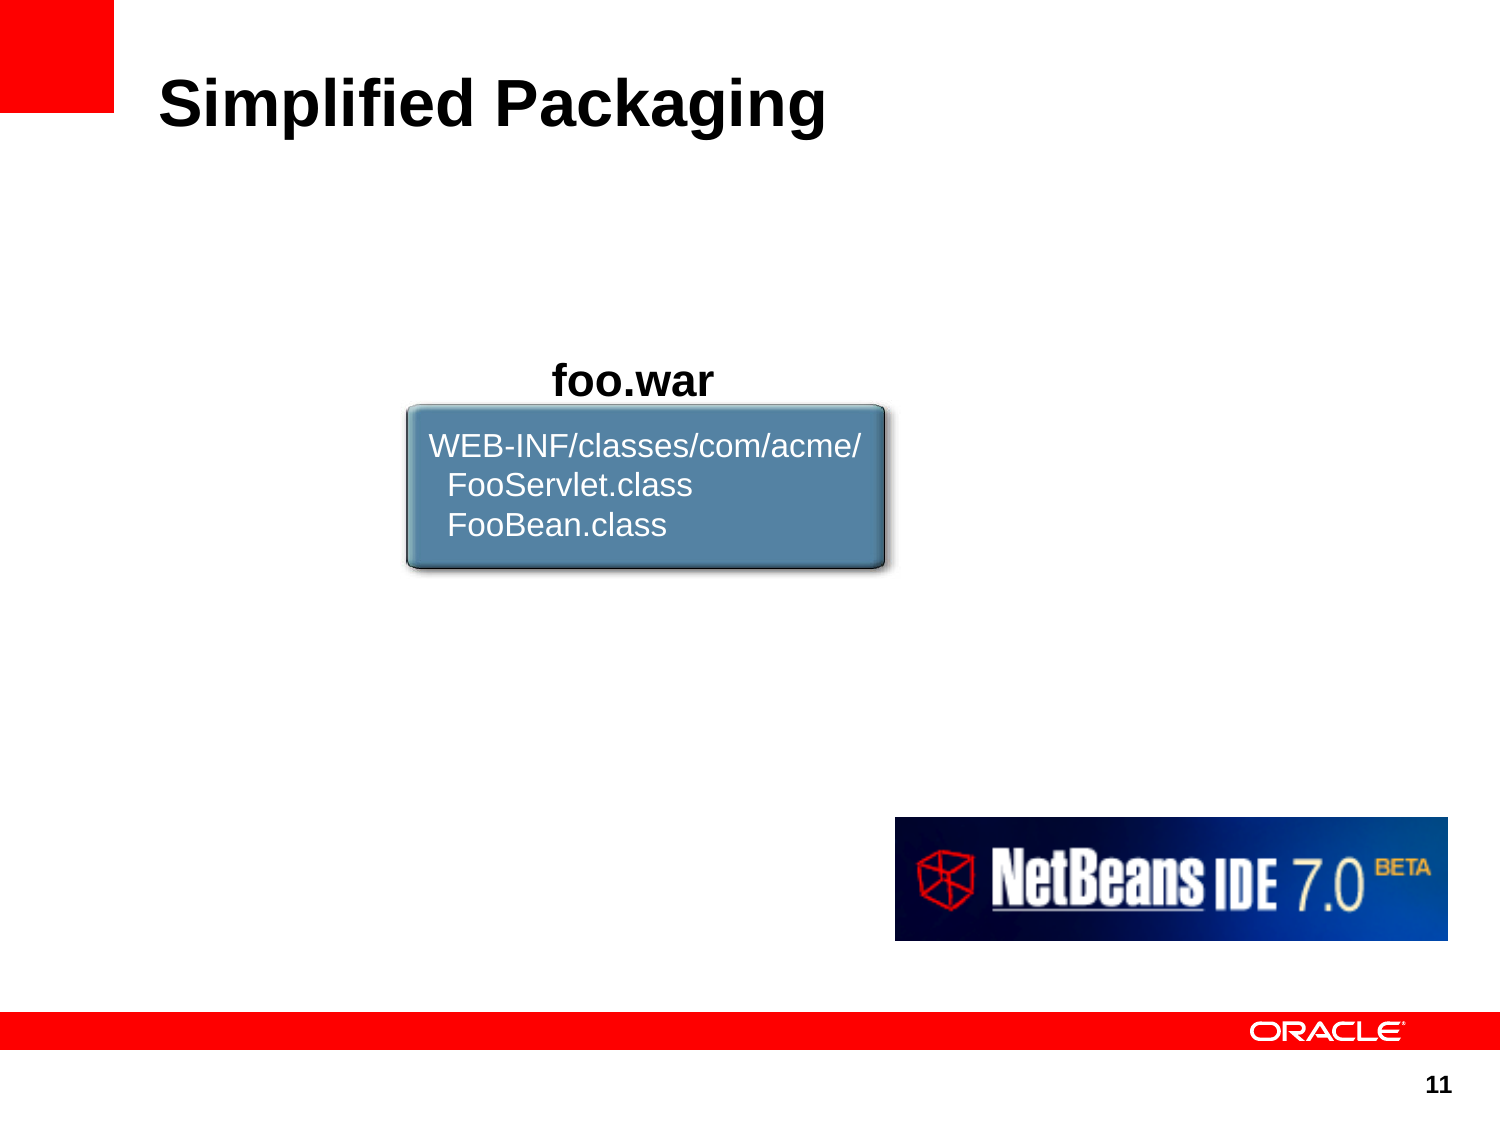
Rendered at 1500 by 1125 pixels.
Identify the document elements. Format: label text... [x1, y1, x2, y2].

picture [751, 400, 901, 416]
picture [0, 1012, 1500, 1050]
title Simplified Packaging [125, 21, 1350, 185]
text_box WEB-INF/classes/com/acme/ FooServlet.class FooBean.class [413, 416, 901, 587]
text_box foo.war [536, 343, 751, 416]
picture [0, 0, 114, 113]
picture [895, 817, 1448, 941]
picture [400, 400, 536, 579]
